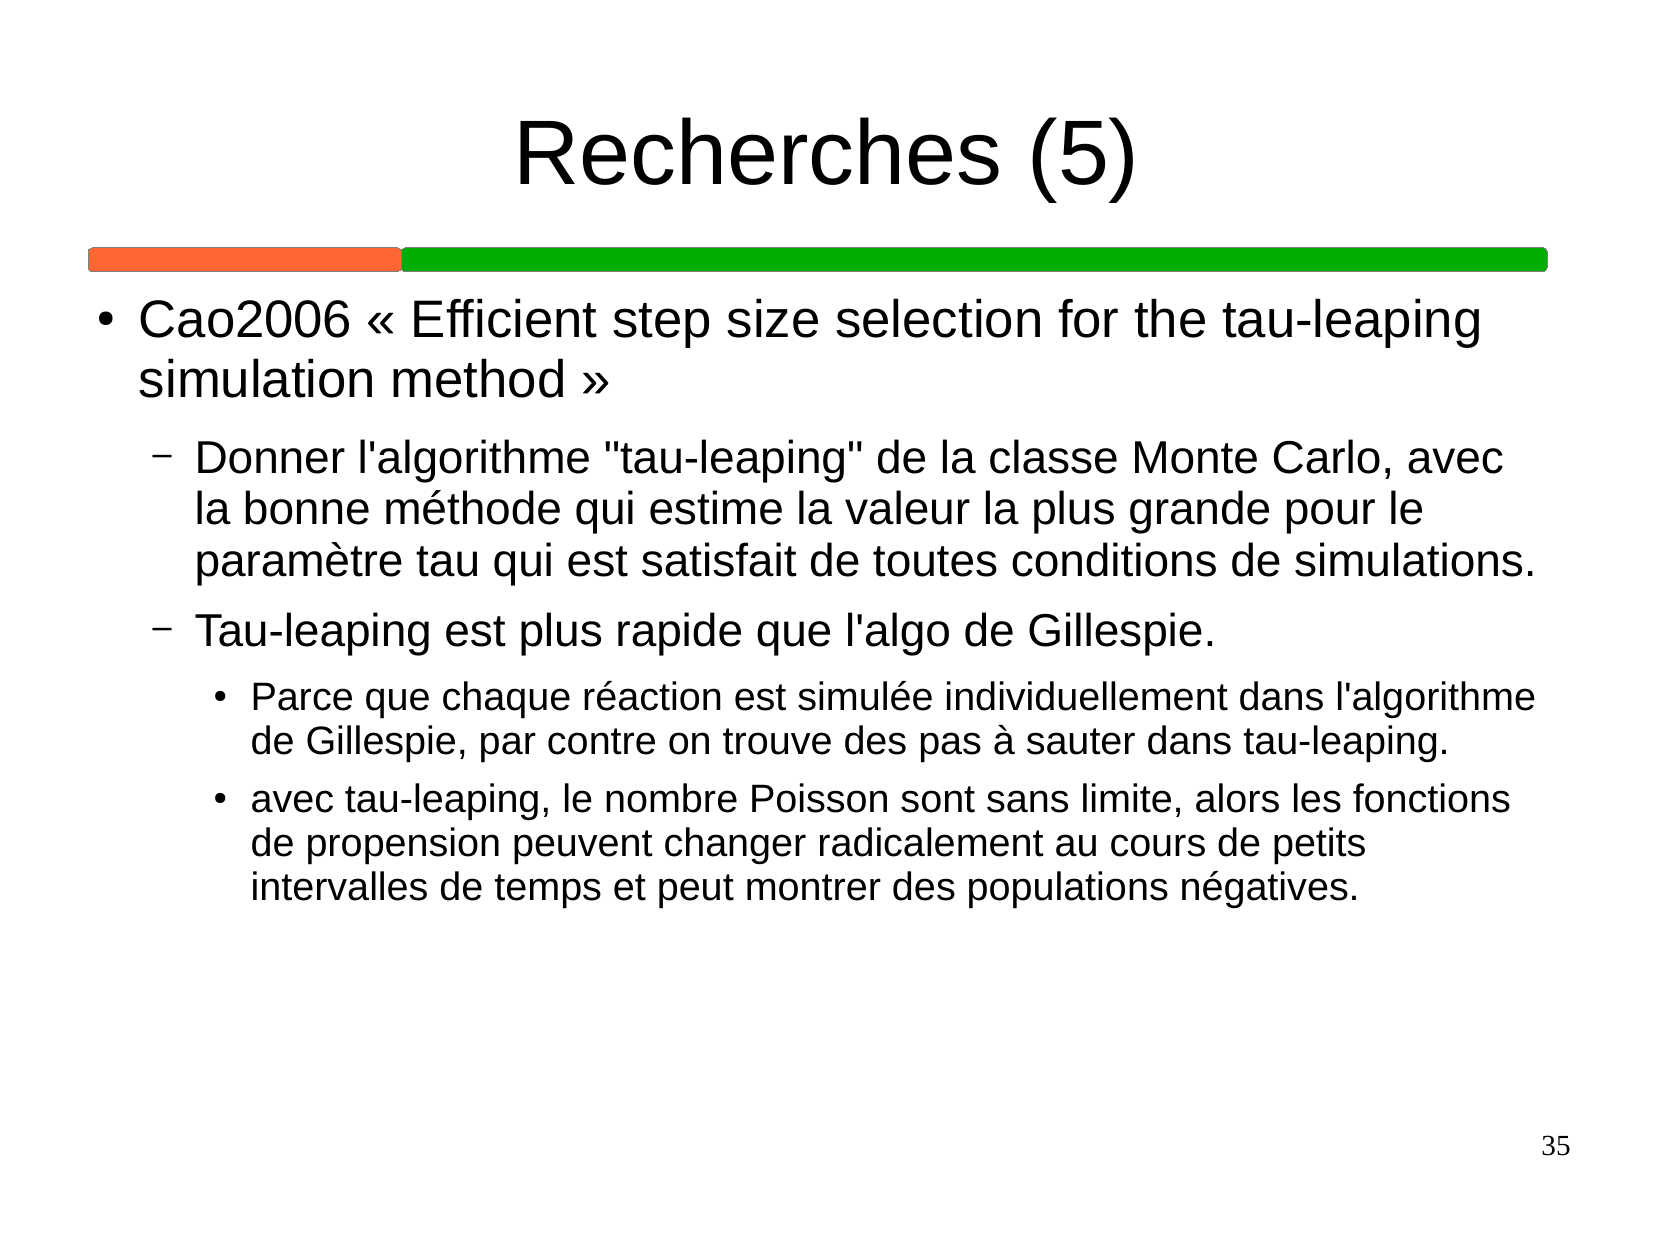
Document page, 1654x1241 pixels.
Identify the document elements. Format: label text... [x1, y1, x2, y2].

title Recherches (5) [82, 49, 1571, 257]
list Cao2006 « Efficient step size selection for the tau-leaping simulation method » Donner l'algorithme "tau-leaping" de la classe Monte Carlo, avec la bonne méthode qui estime la valeur la plus grande pour le paramètre tau qui est satisfait de toutes conditions de simulations. Tau-leaping est plus rapide que l'algo de Gillespie. Parce que chaque réaction est simulée individuellement dans l'algorithme de Gillespie, par contre on trouve des pas à sauter dans tau-leaping. avec tau-leaping, le nombre Poisson sont sans limite, alors les fonctions de propension peuvent changer radicalement au cours de petits intervalles de temps et peut montrer des populations négatives. [82, 290, 1538, 1010]
text_box [88, 247, 1548, 272]
